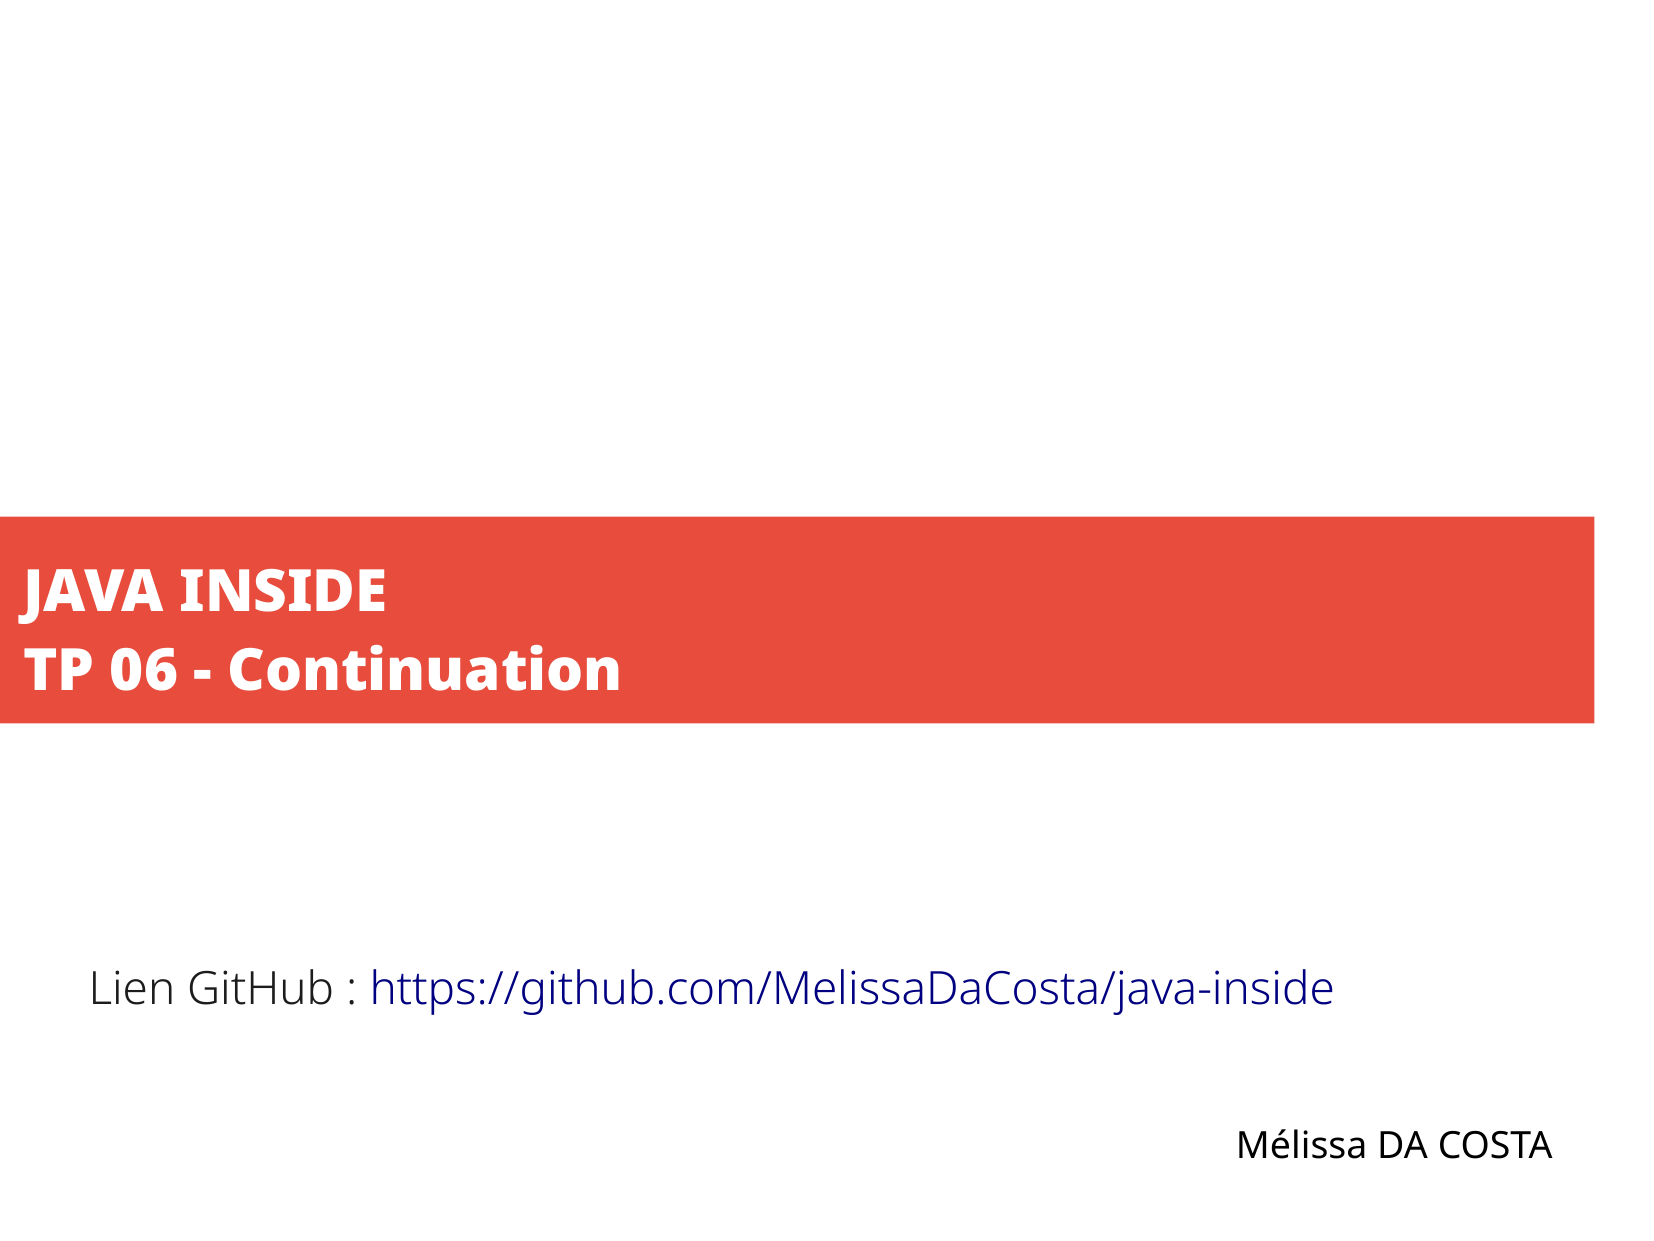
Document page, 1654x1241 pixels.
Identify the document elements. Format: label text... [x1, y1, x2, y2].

text_box Mélissa DA COSTA [1211, 1111, 1595, 1182]
subtitle Lien GitHub : https://github.com/MelissaDaCosta/java-inside [88, 767, 1595, 1182]
title JAVA INSIDE TP 06 - Continuation [23, 549, 1654, 697]
